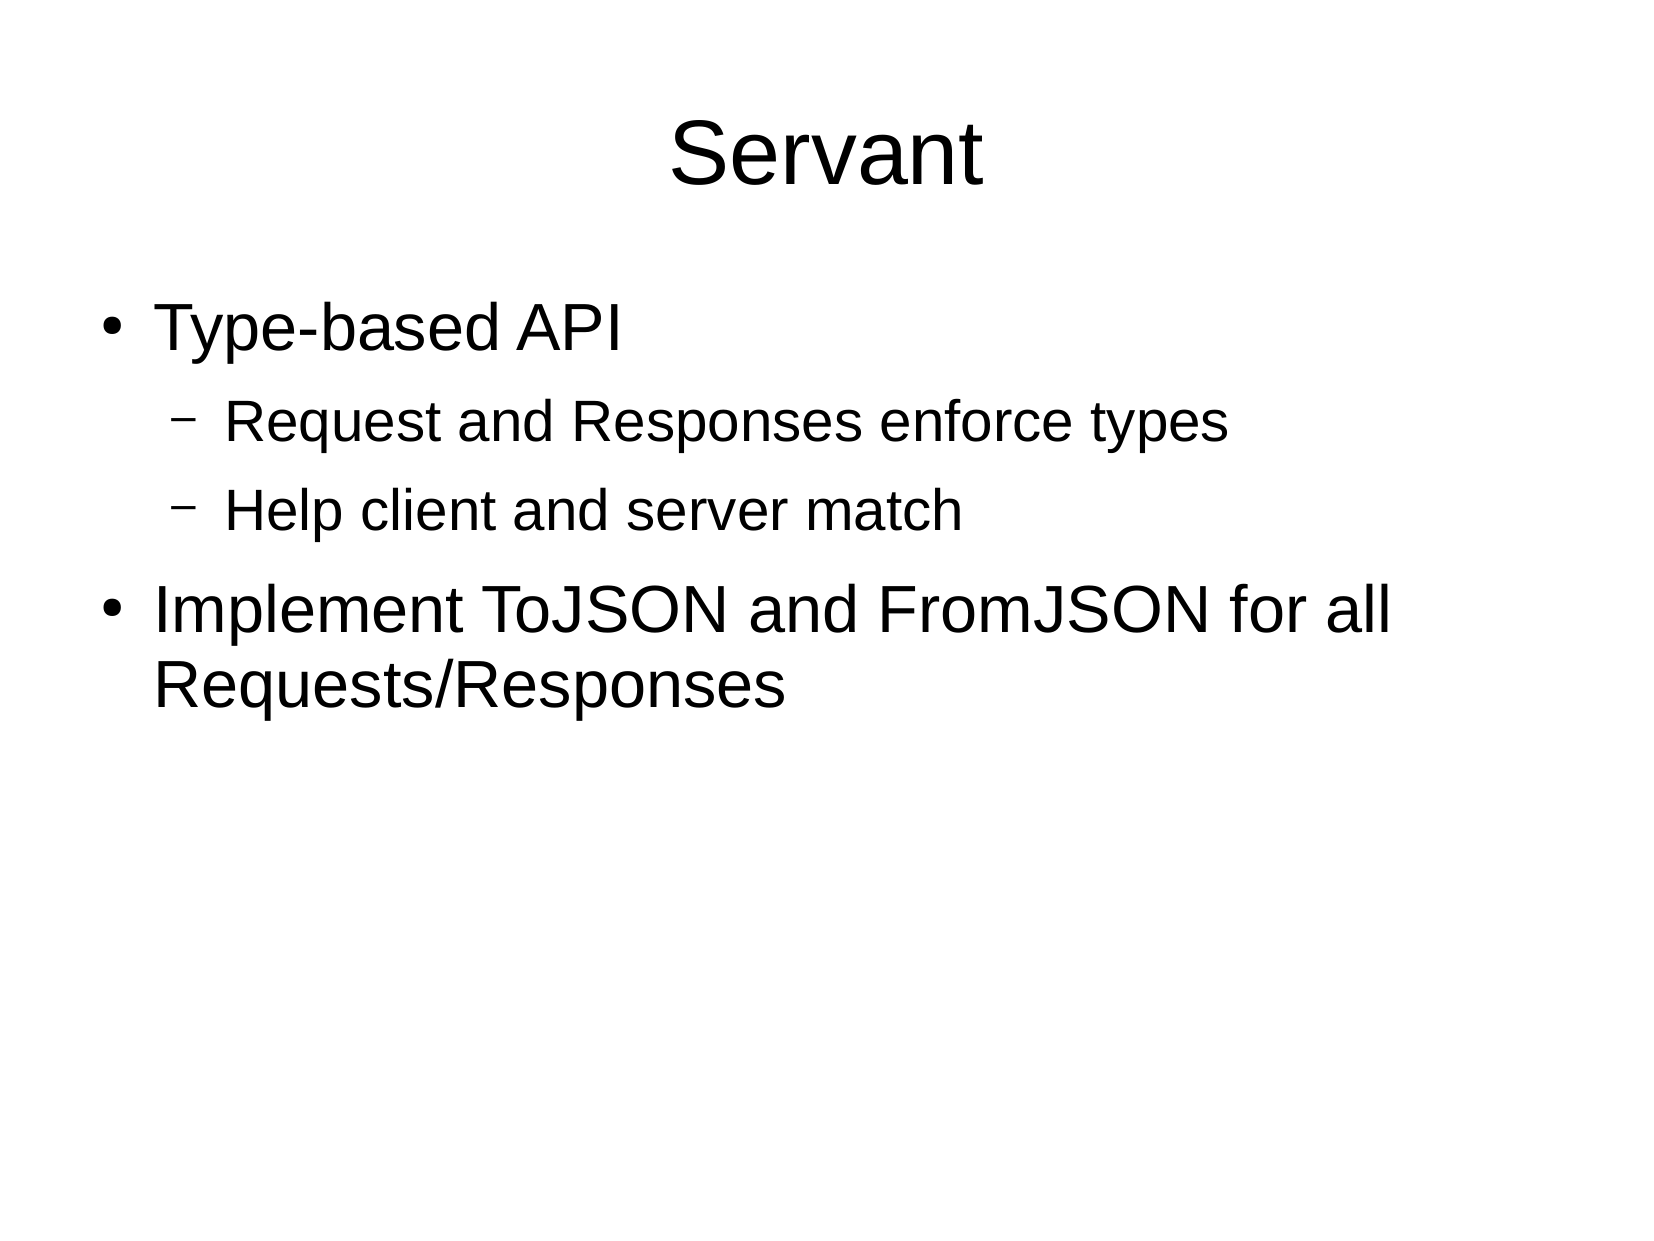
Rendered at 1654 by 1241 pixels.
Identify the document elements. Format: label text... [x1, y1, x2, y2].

list Type-based API Request and Responses enforce types Help client and server match Implement ToJSON and FromJSON for all Requests/Responses [82, 290, 1571, 1010]
title Servant [82, 49, 1571, 257]
